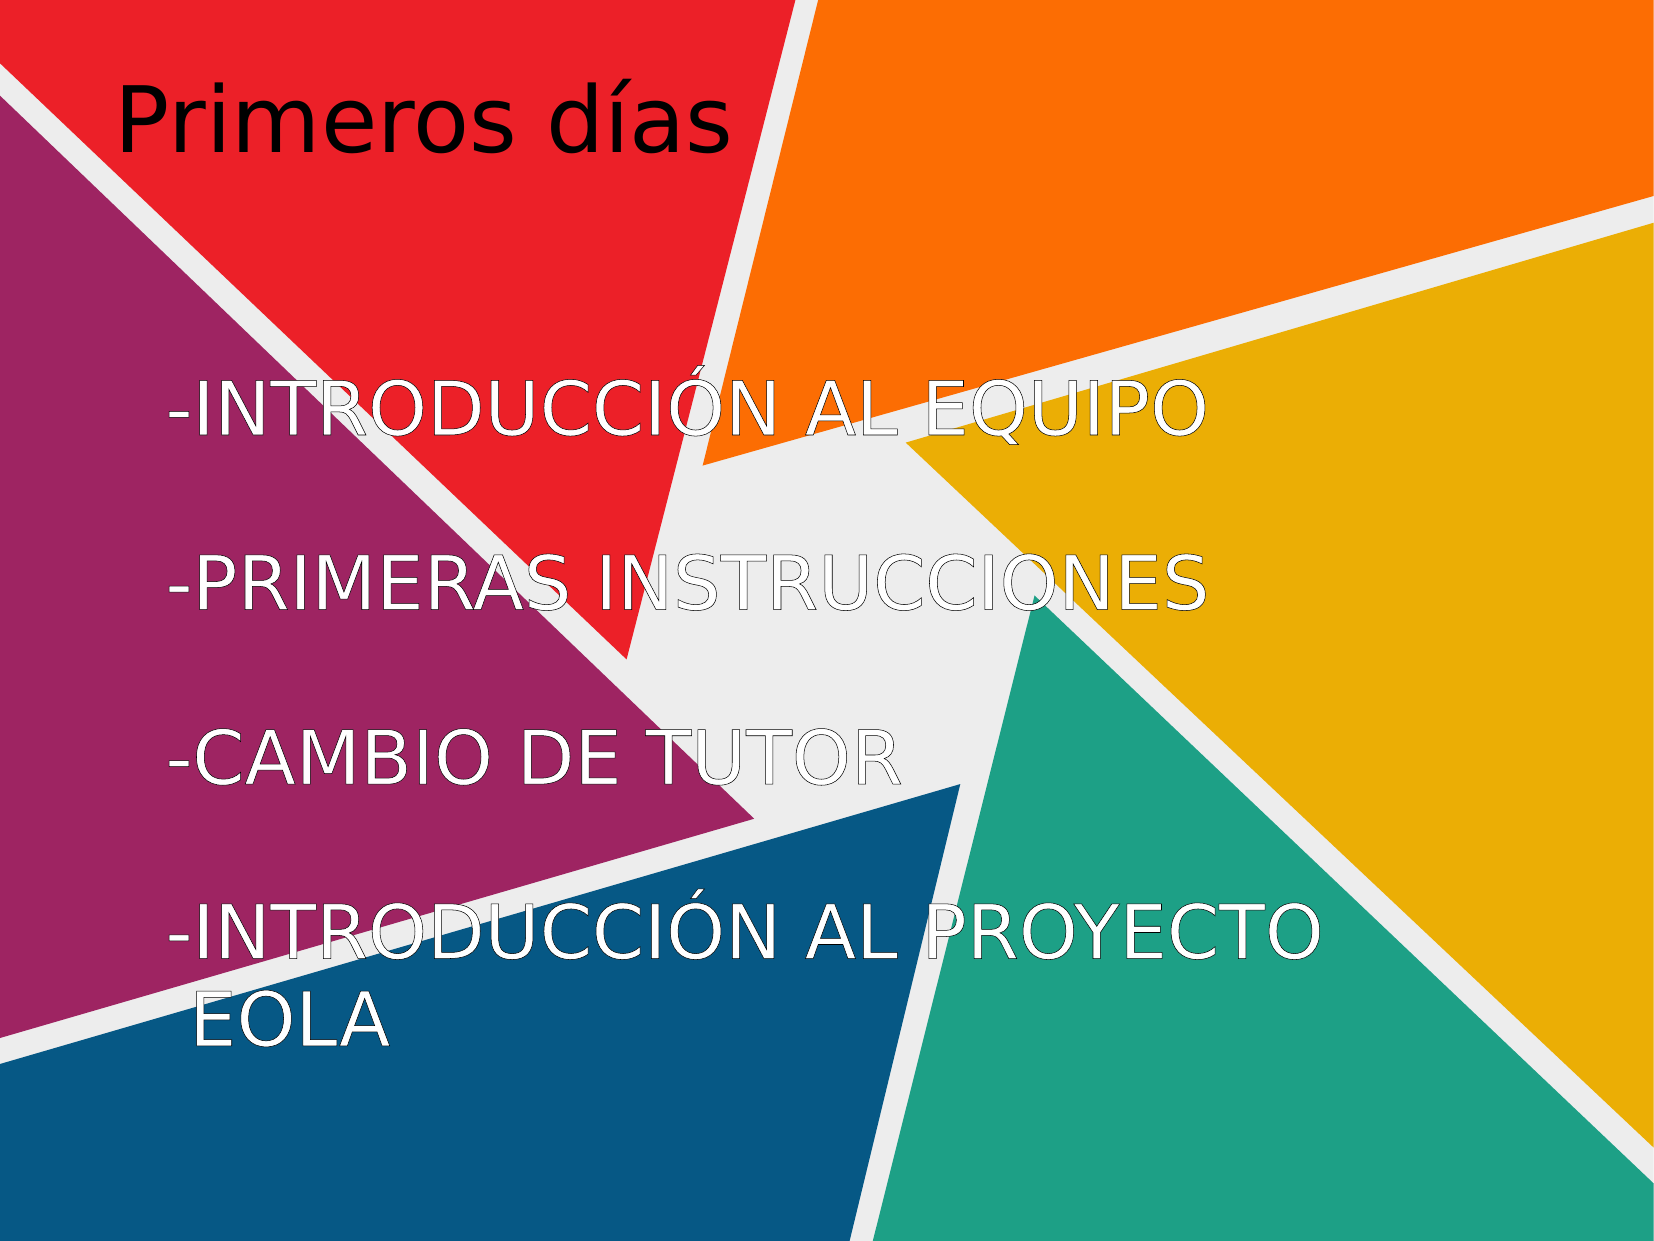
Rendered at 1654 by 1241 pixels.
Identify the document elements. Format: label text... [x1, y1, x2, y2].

subtitle -Introducción al equipo -primeras instrucciones -cambio de tutor -introducción al proyecto eola [165, 248, 1489, 1182]
title Primeros días [93, 17, 756, 225]
